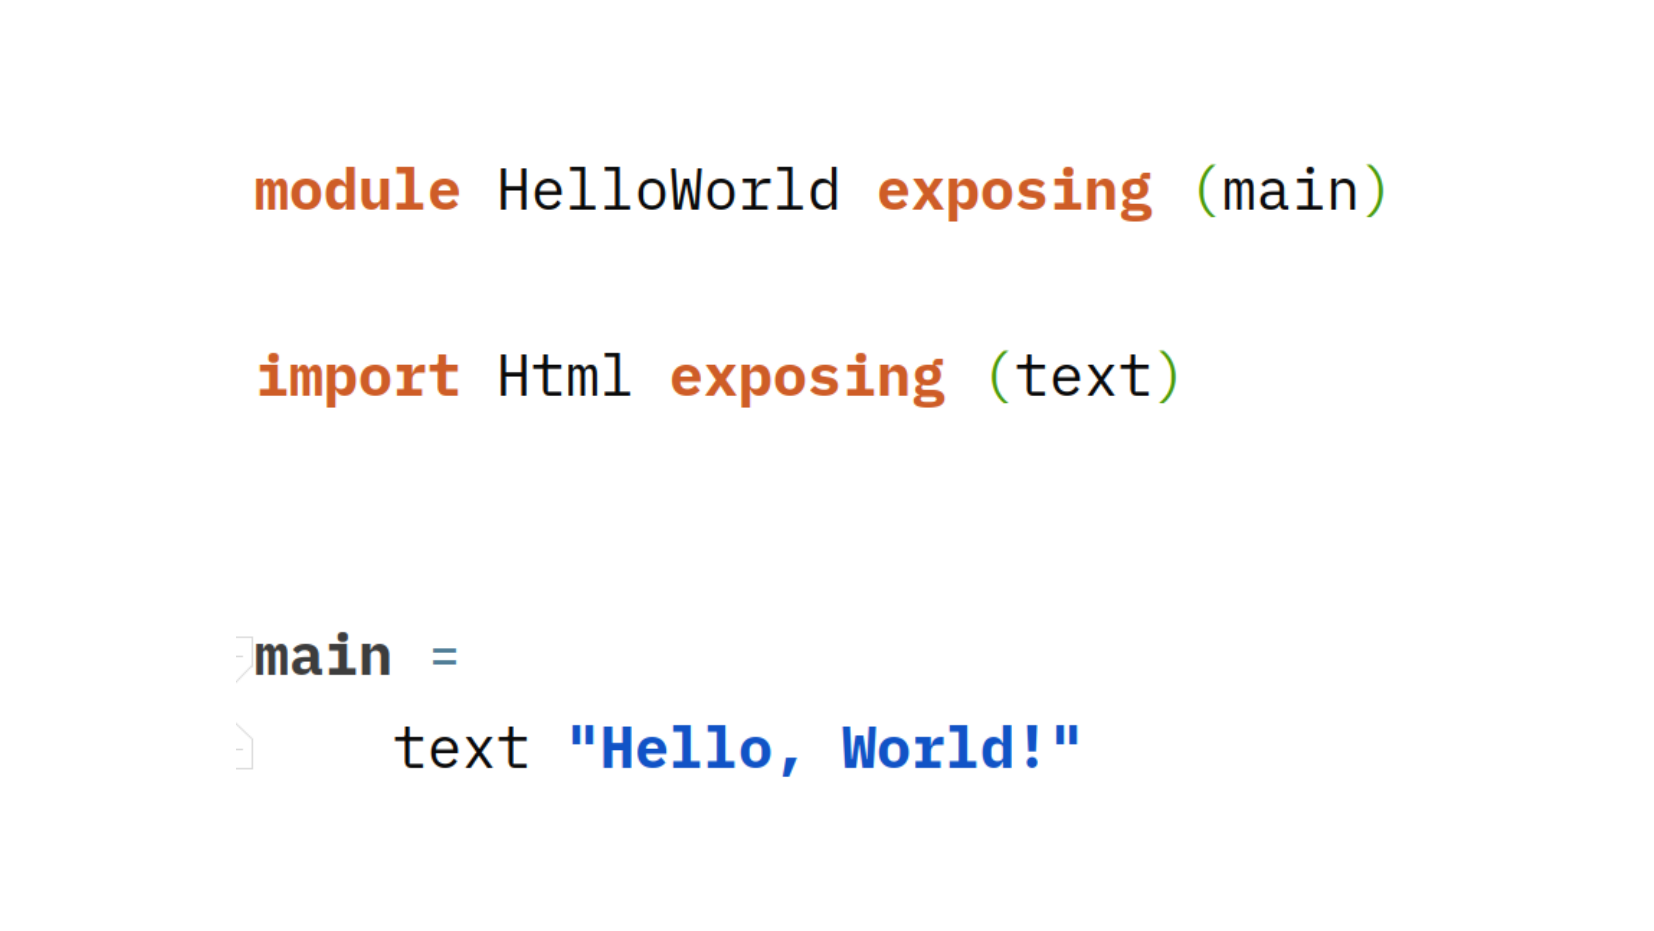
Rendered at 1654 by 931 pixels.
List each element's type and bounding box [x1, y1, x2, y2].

picture [236, 142, 1418, 811]
